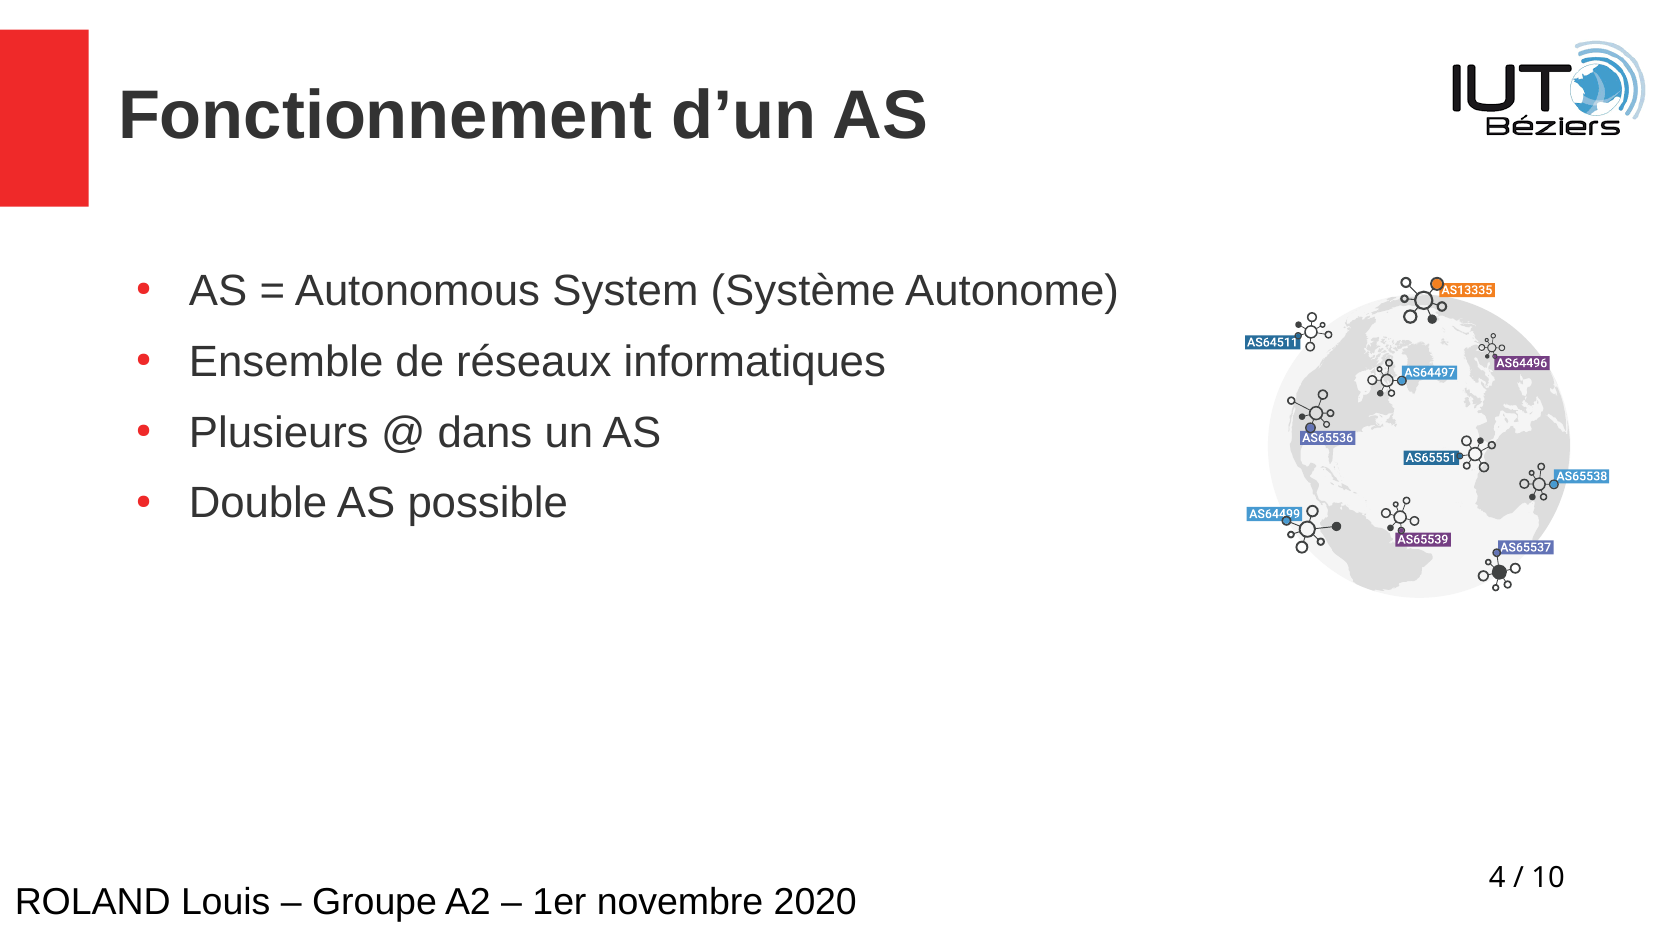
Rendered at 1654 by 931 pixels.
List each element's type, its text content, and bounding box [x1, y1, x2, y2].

list AS = Autonomous System (Système Autonome) Ensemble de réseaux informatiques Plusieurs @ dans un AS Double AS possible [118, 265, 1536, 806]
picture [1240, 248, 1625, 621]
text_box ROLAND Louis – Groupe A2 – 1er novembre 2020 [0, 873, 1477, 931]
picture [1443, 11, 1654, 160]
title Fonctionnement d’un AS [118, 37, 1571, 193]
